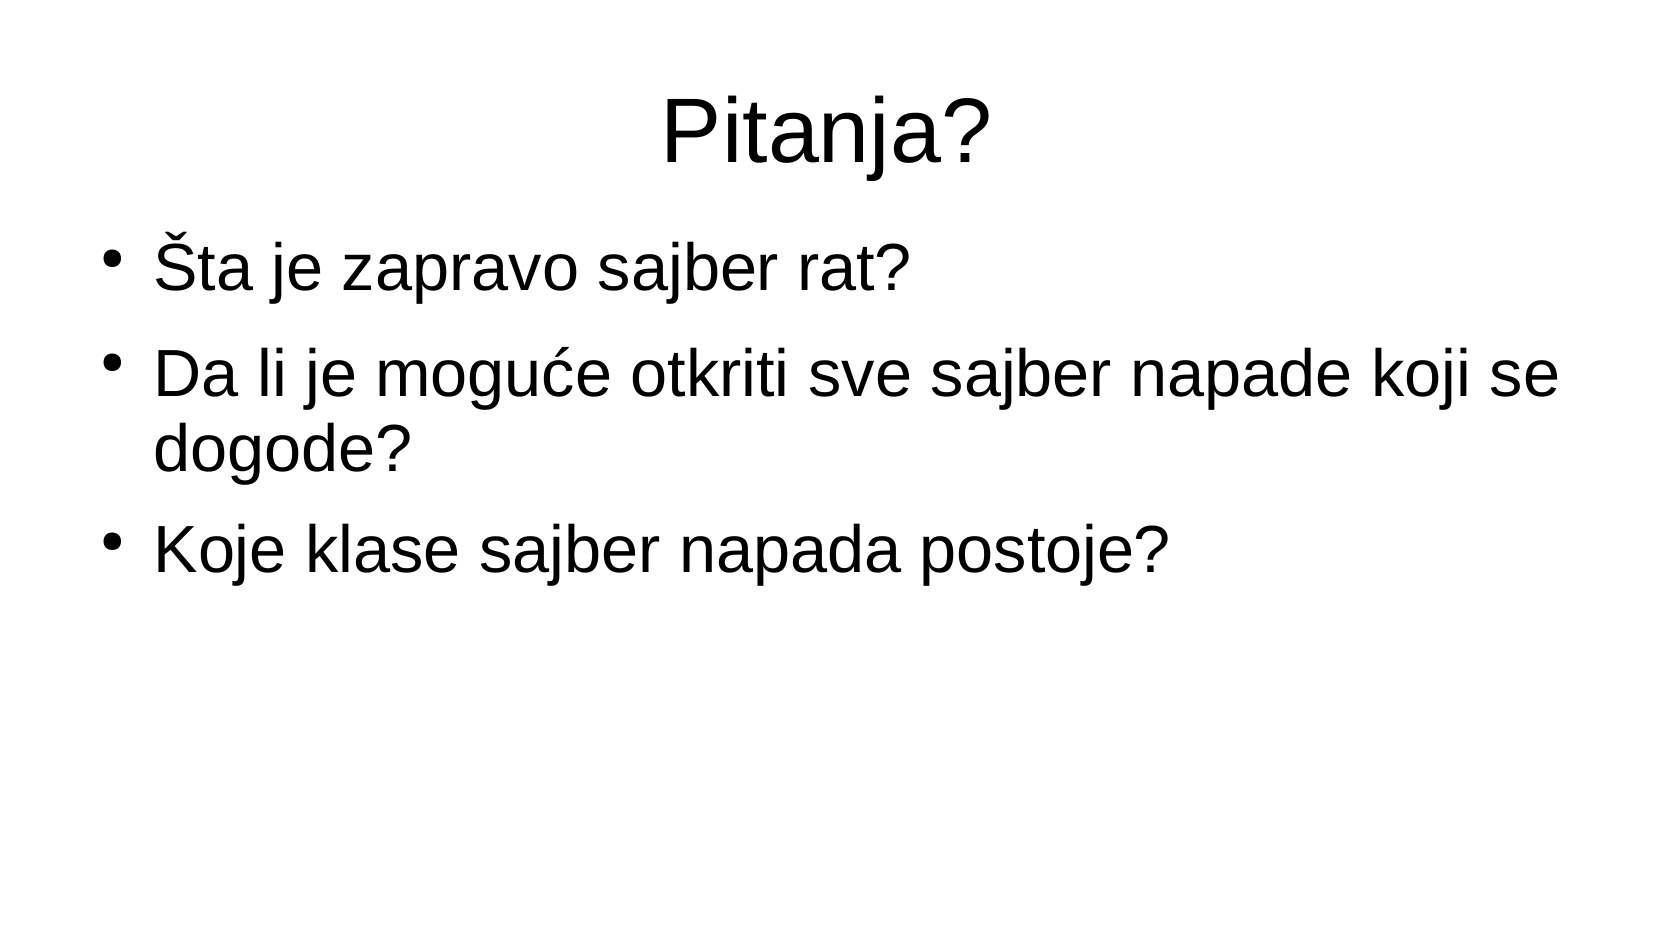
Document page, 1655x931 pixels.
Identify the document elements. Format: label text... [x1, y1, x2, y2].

text_box ● [98, 341, 127, 378]
text_box ● [98, 520, 127, 557]
text_box Šta je zapravo sajber rat? Da li je moguće otkriti sve sajber napade koji se dogode? Koje klase sajber napada postoje? [151, 224, 1562, 587]
text_box ● [98, 237, 127, 274]
text_box Pitanja? [658, 72, 995, 182]
